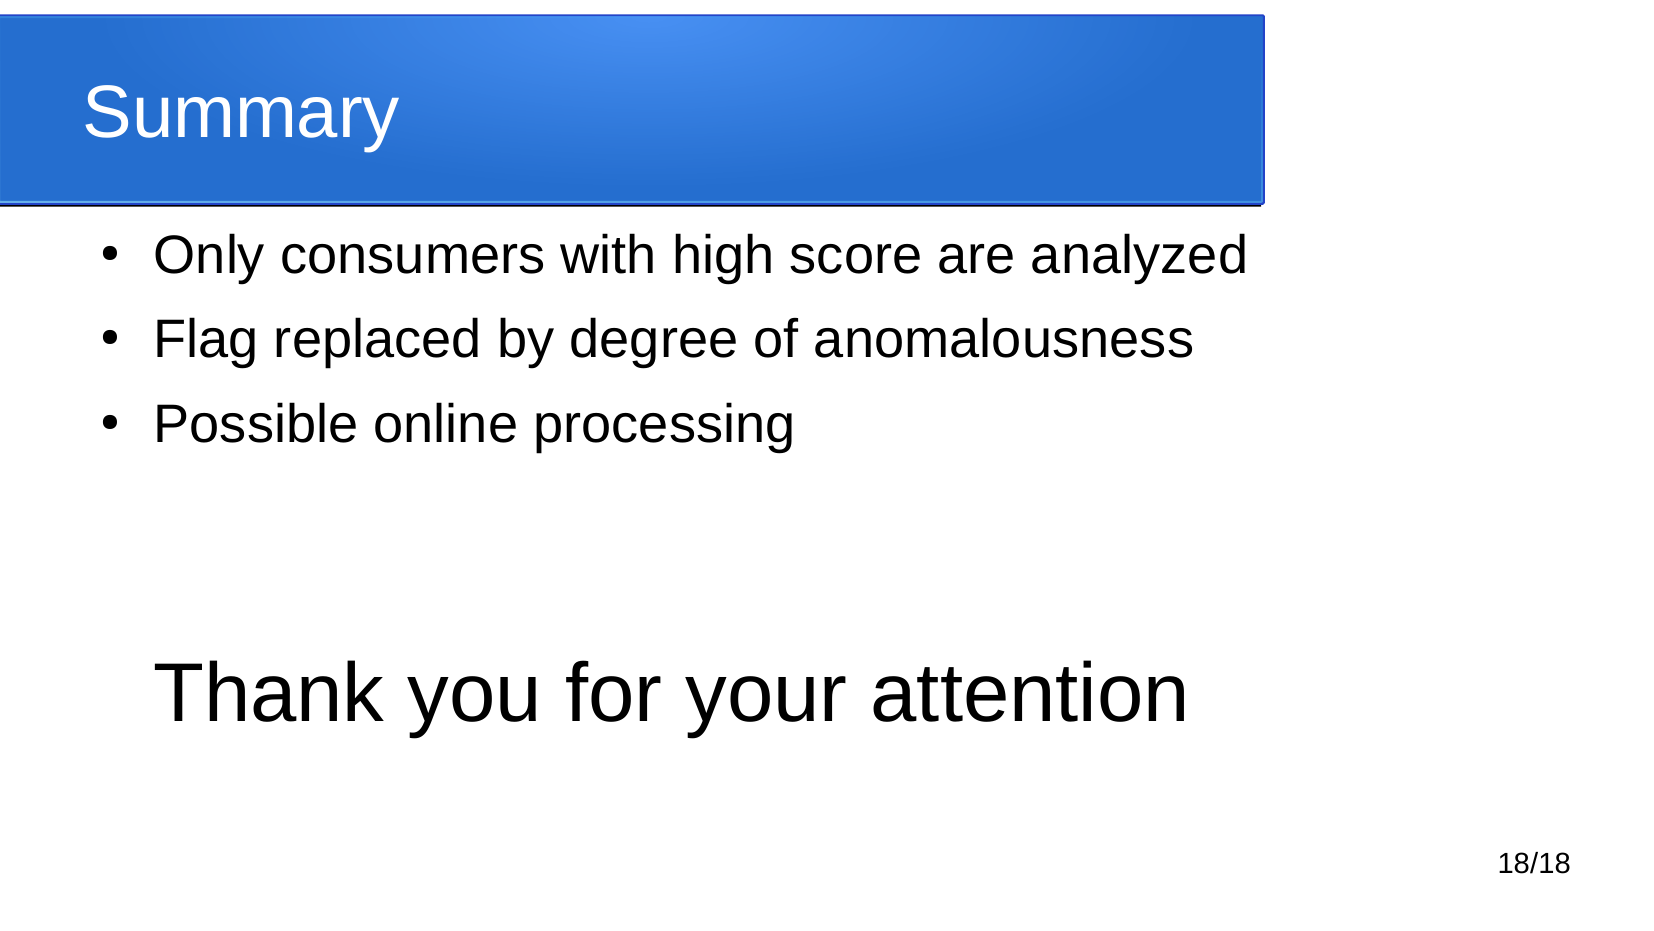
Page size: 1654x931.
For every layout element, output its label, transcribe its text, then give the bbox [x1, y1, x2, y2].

title Summary [82, 29, 1291, 196]
list Only consumers with high score are analyzed Flag replaced by degree of anomalousness Possible online processing Thank you for your attention [82, 224, 1571, 871]
